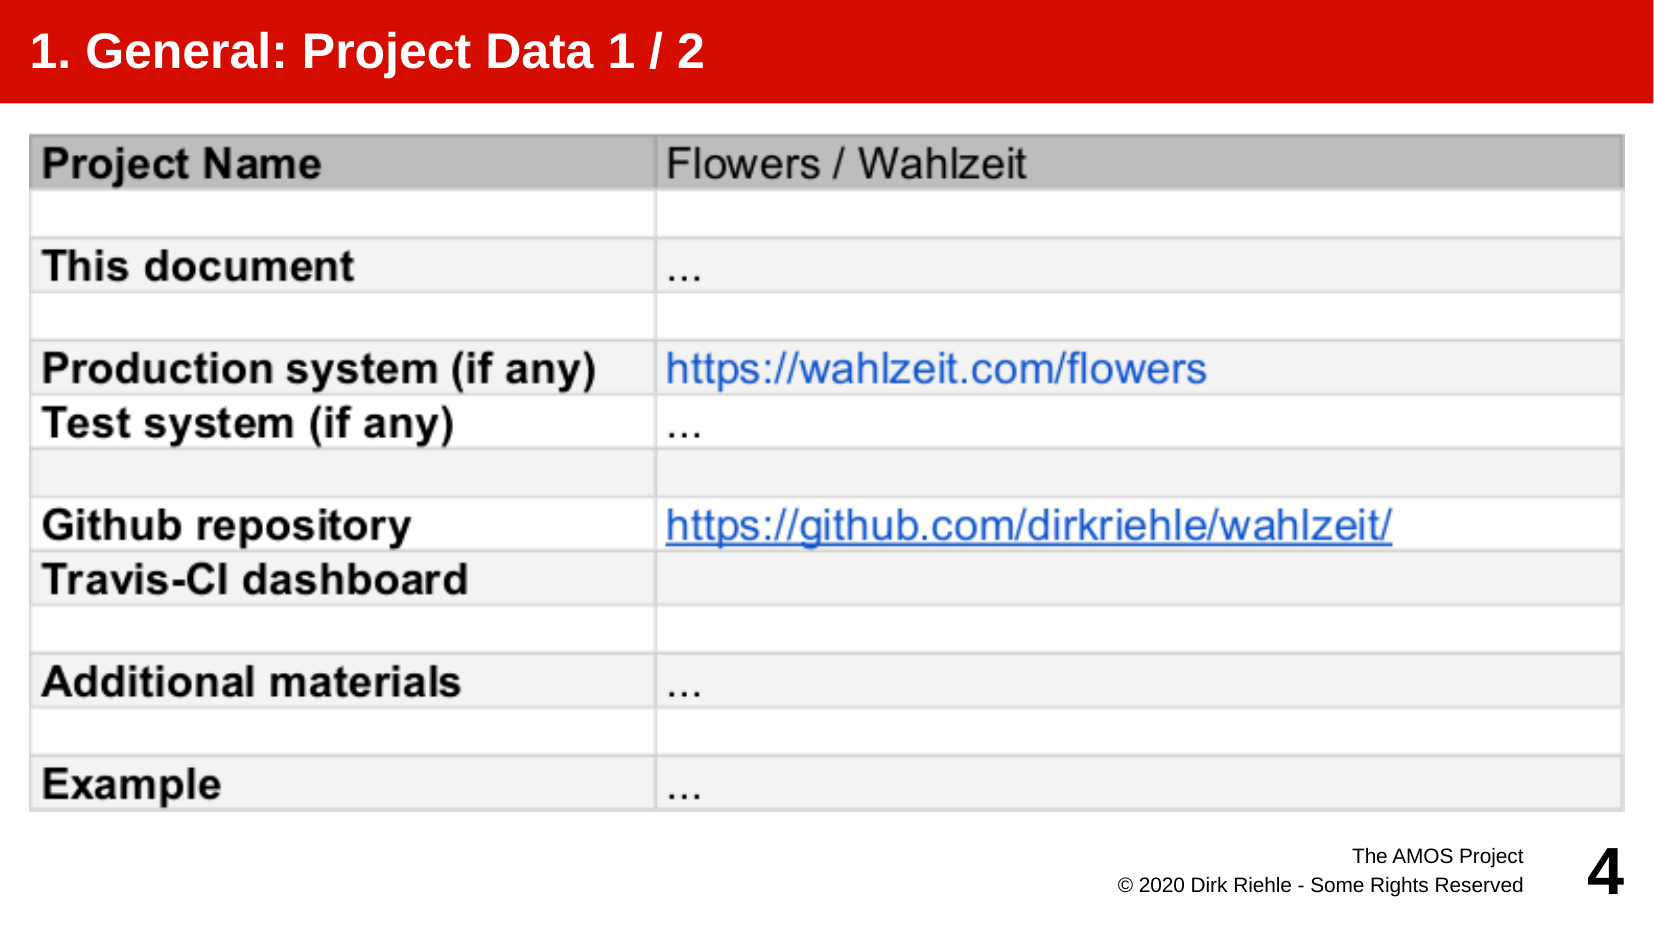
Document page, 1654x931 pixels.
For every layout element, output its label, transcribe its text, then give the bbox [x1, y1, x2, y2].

picture [45, 132, 1608, 812]
title 1. General: Project Data 1 / 2 [0, 0, 1654, 104]
